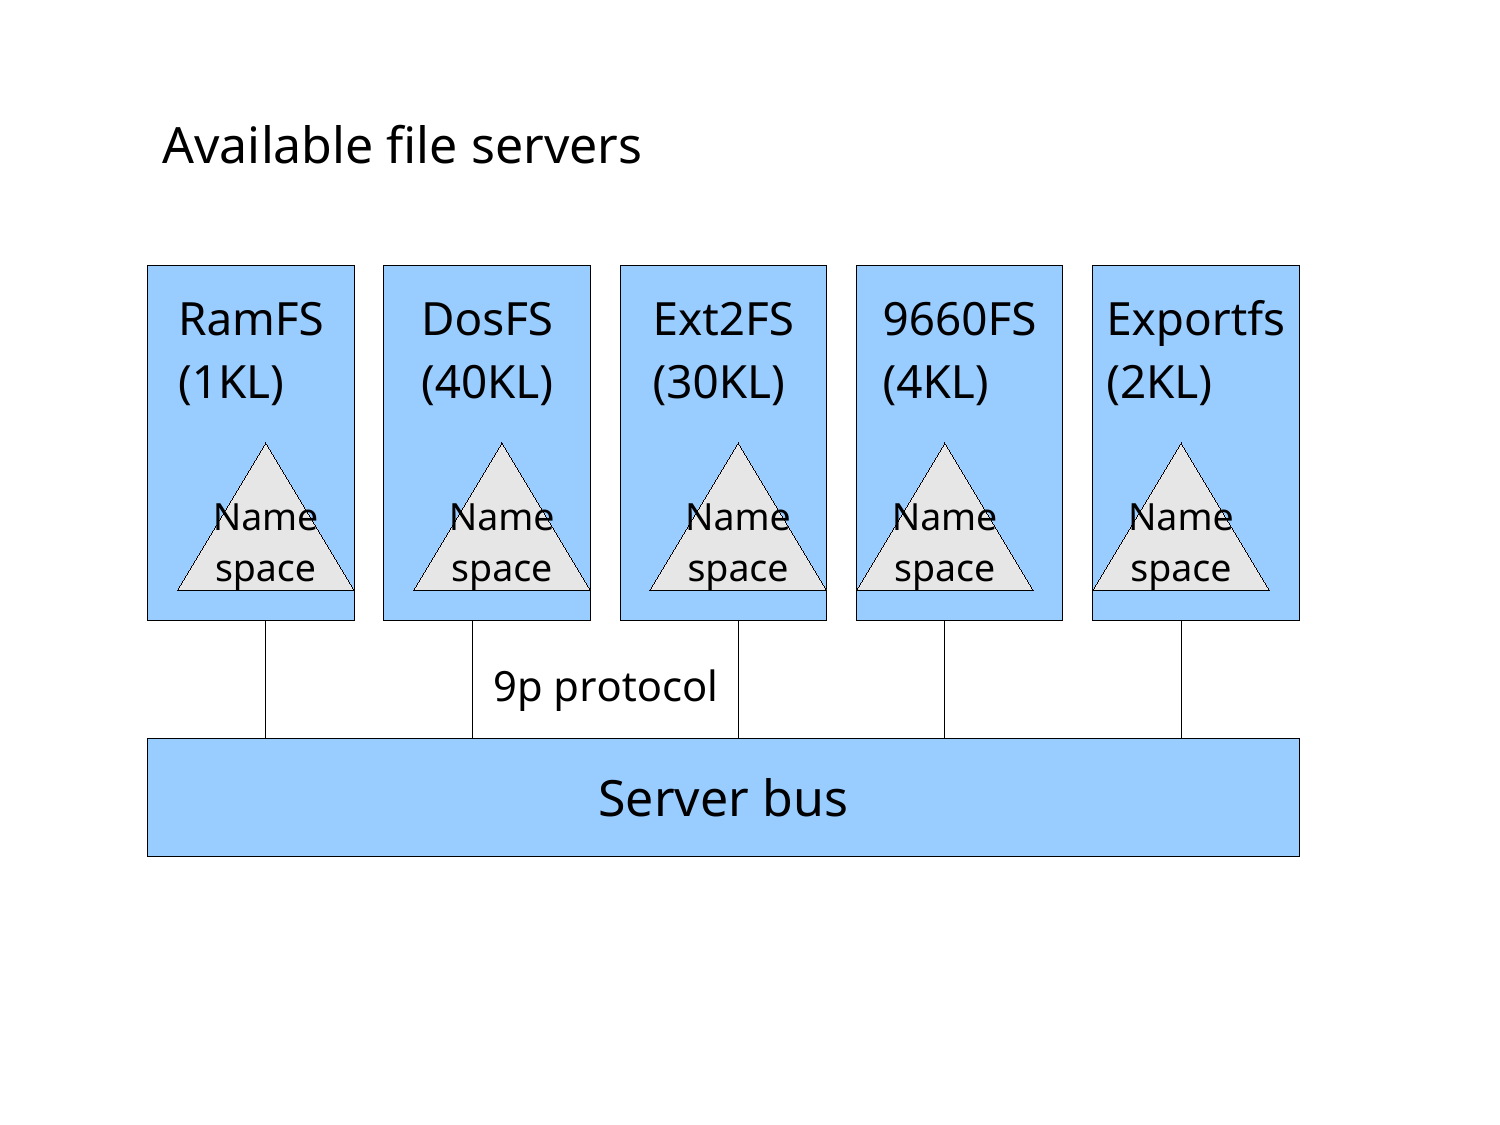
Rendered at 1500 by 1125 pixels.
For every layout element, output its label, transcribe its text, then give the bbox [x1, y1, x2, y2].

text_box Exportfs (2KL) [1092, 265, 1300, 621]
text_box Name space [649, 442, 827, 591]
text_box Name space [413, 442, 591, 591]
text_box Name space [177, 442, 355, 591]
text_box 9p protocol [478, 649, 738, 715]
text_box Ext2FS (30KL) [620, 265, 827, 621]
text_box RamFS (1KL) [147, 265, 355, 621]
text_box Name space [1092, 442, 1270, 591]
text_box Name space [856, 442, 1034, 591]
text_box 9660FS (4KL) [856, 265, 1063, 621]
text_box Server bus [147, 738, 1300, 857]
text_box DosFS (40KL) [383, 265, 591, 621]
text_box Available file servers [147, 102, 729, 178]
